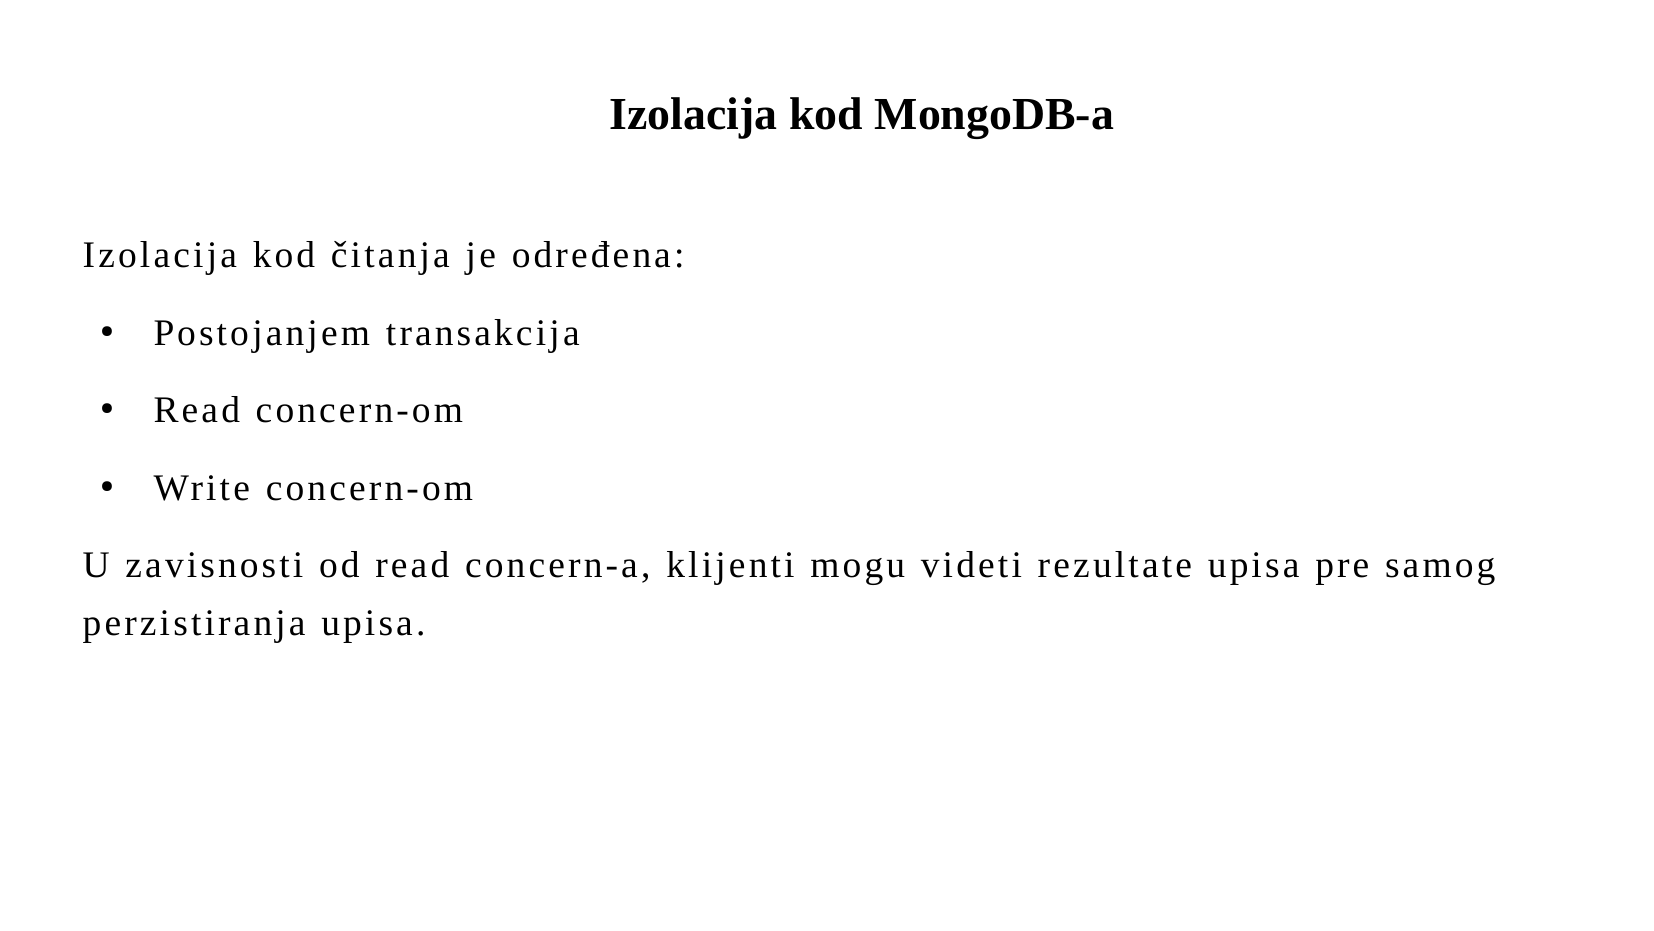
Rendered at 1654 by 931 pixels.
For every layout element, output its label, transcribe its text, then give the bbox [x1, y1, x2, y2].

title Izolacija kod MongoDB-a [82, 37, 1571, 193]
list Izolacija kod čitanja je određena: Postojanjem transakcija Read concern-om Write concern-om U zavisnosti od read concern-a, klijenti mogu videti rezultate upisa pre samog perzistiranja upisa. [82, 217, 1571, 758]
